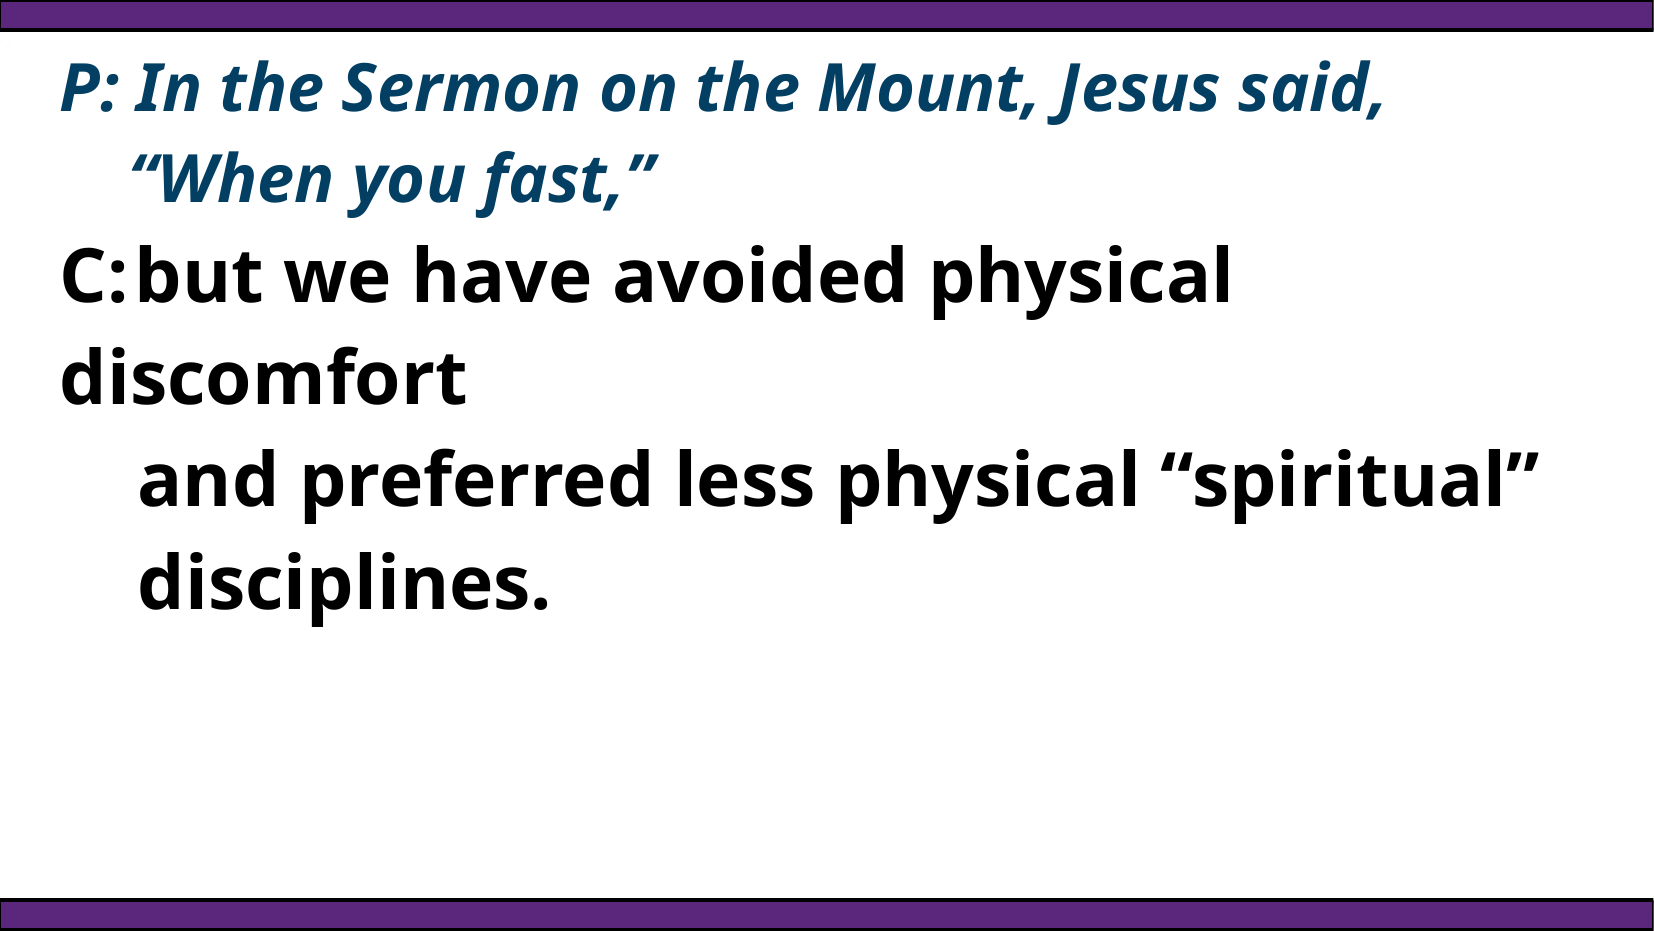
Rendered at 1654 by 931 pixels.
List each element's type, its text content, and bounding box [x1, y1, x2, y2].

text_box P: In the Sermon on the Mount, Jesus said, “When you fast,” C: but we have avoided physical discomfort and preferred less physical “spiritual” disciplines. [45, 33, 1606, 525]
text_box [0, 0, 1654, 31]
text_box [0, 900, 1654, 931]
picture [0, 31, 1654, 900]
